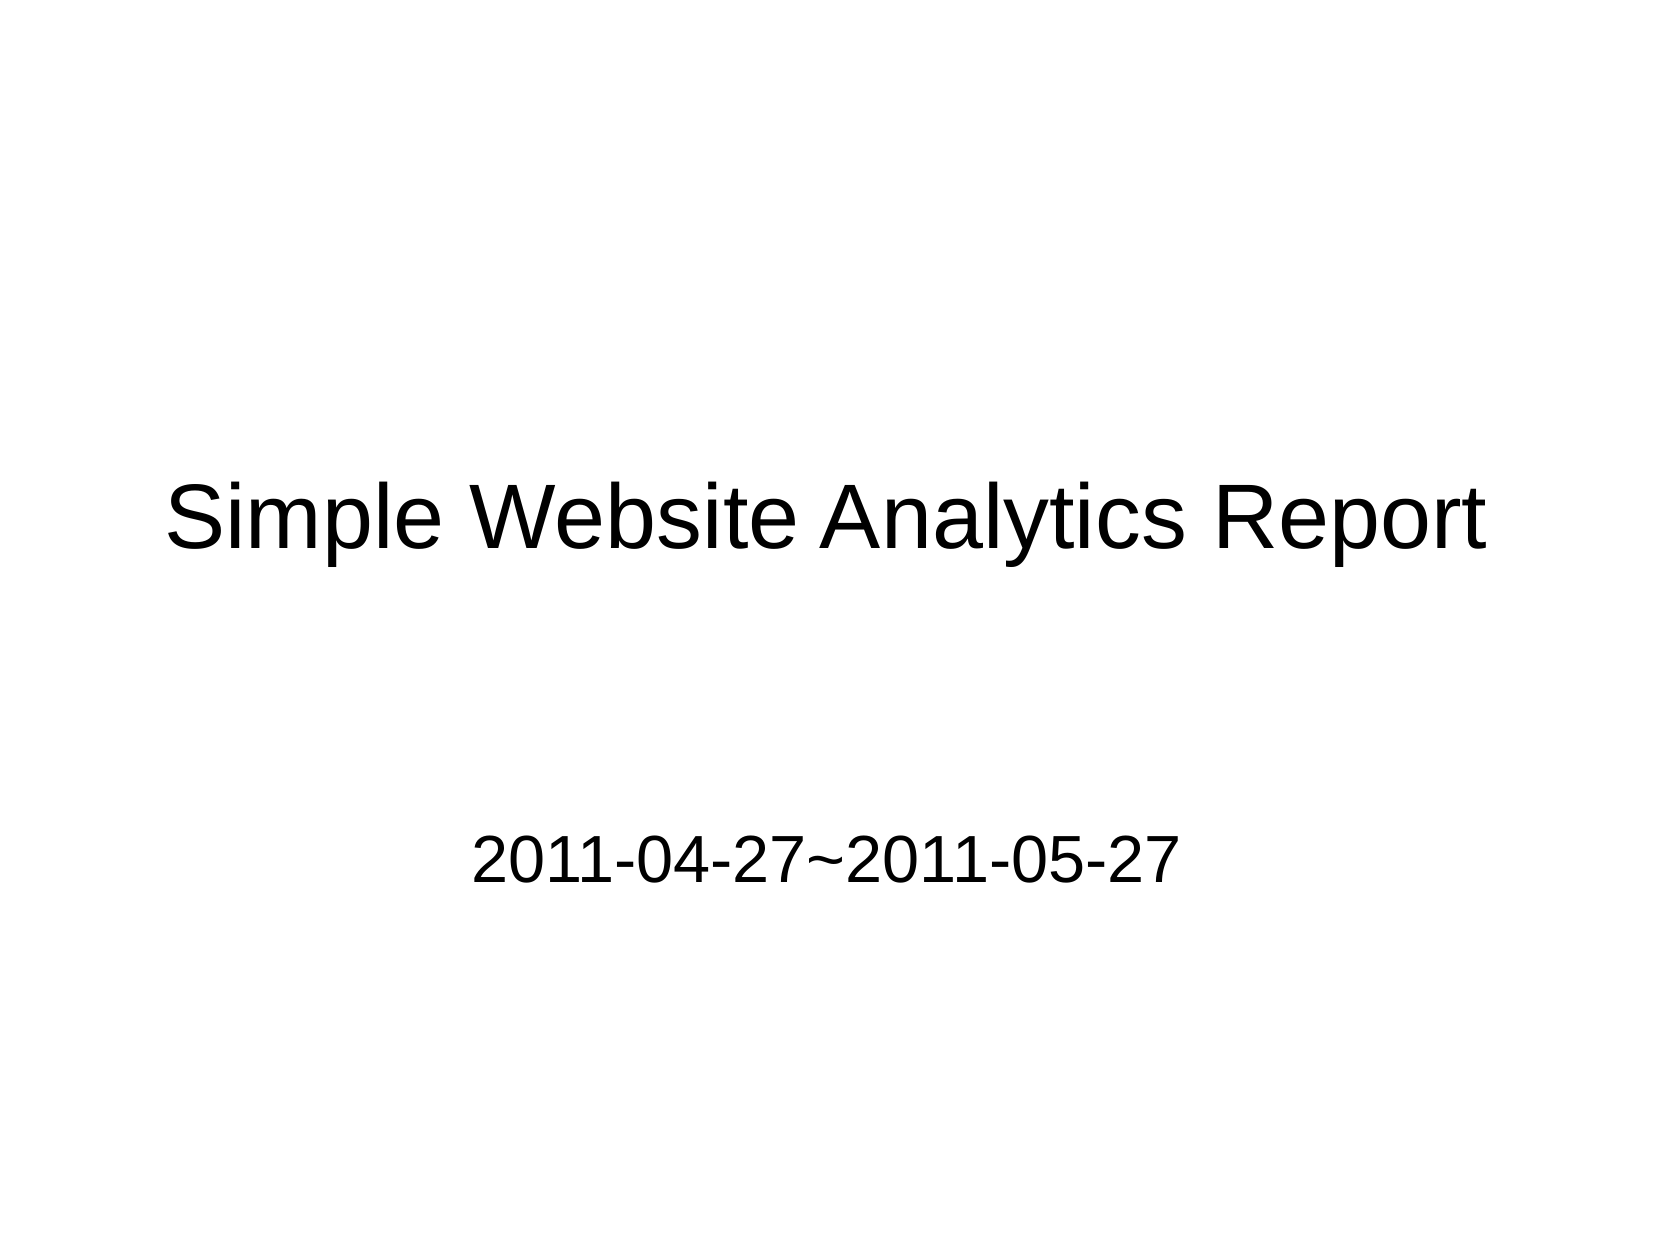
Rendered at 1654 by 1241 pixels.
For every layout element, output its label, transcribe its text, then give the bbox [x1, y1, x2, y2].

title Simple Website Analytics Report [122, 391, 1531, 642]
subtitle 2011-04-27~2011-05-27 [247, 708, 1407, 1010]
